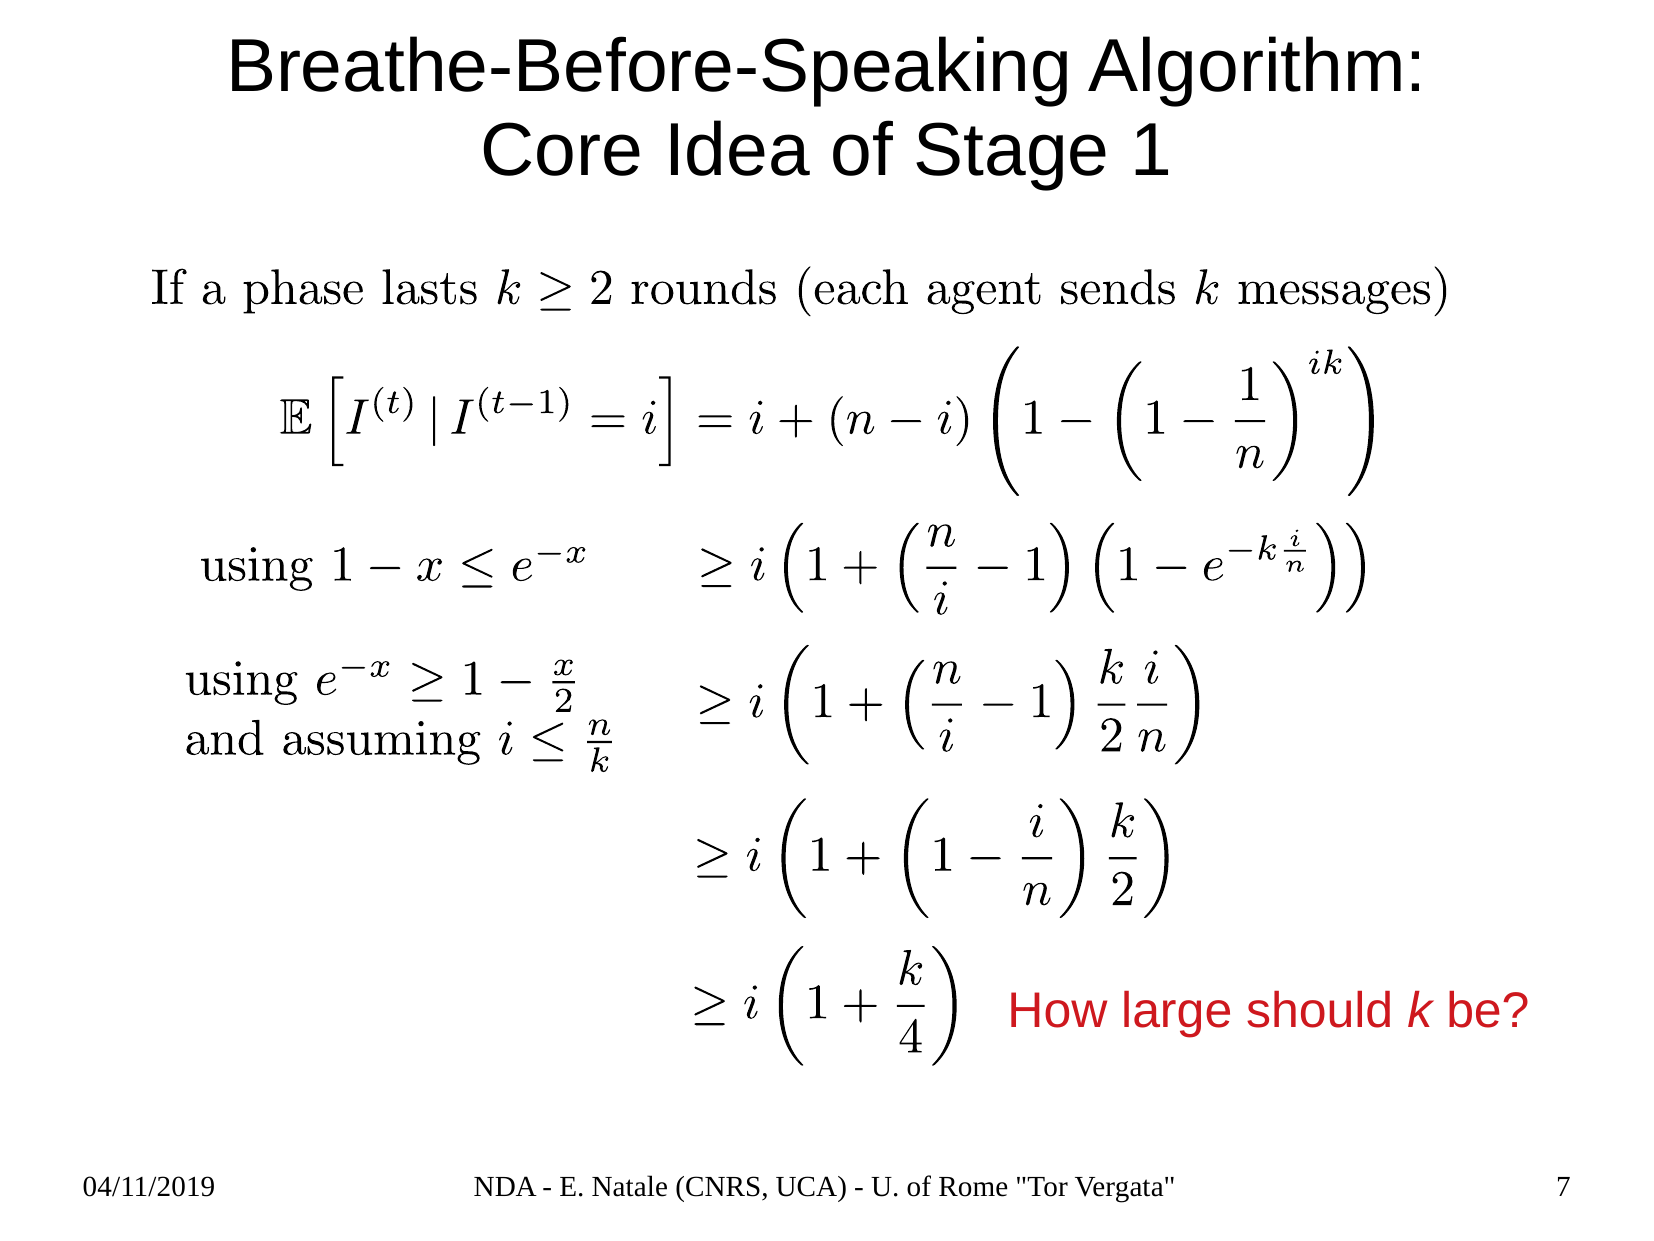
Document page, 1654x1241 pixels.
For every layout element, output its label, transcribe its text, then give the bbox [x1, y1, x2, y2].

text_box [695, 798, 1169, 919]
text_box [201, 546, 586, 591]
title Breathe-Before-Speaking Algorithm: Core Idea of Stage 1 [82, 14, 1571, 201]
text_box [698, 644, 1200, 765]
text_box [185, 659, 612, 773]
text_box [279, 346, 1374, 496]
text_box How large should k be? [992, 974, 1566, 1046]
text_box [699, 522, 1365, 615]
text_box [692, 946, 957, 1066]
text_box [152, 266, 1447, 317]
